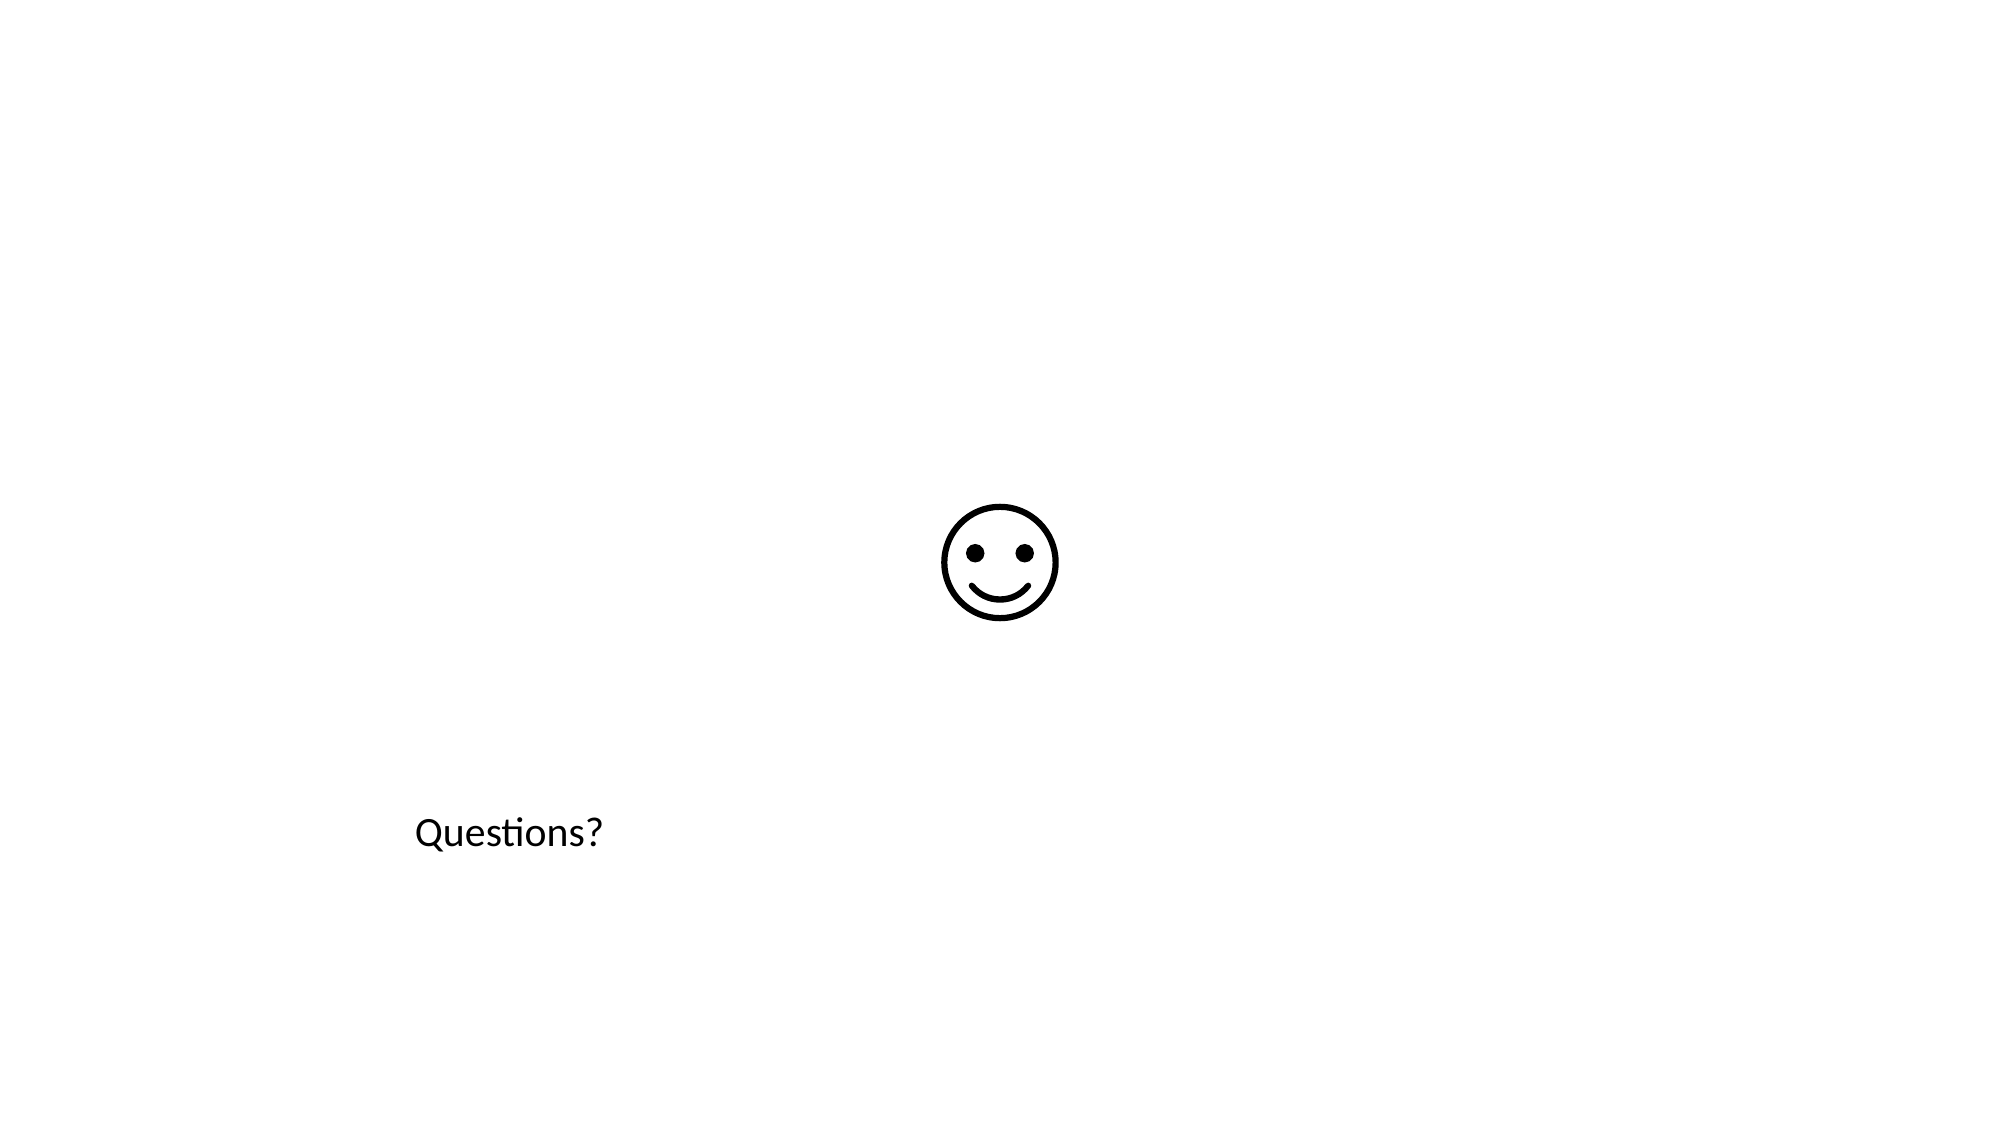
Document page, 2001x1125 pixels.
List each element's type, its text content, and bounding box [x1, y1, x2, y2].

picture [924, 487, 1075, 638]
subtitle Questions? [249, 590, 1750, 863]
